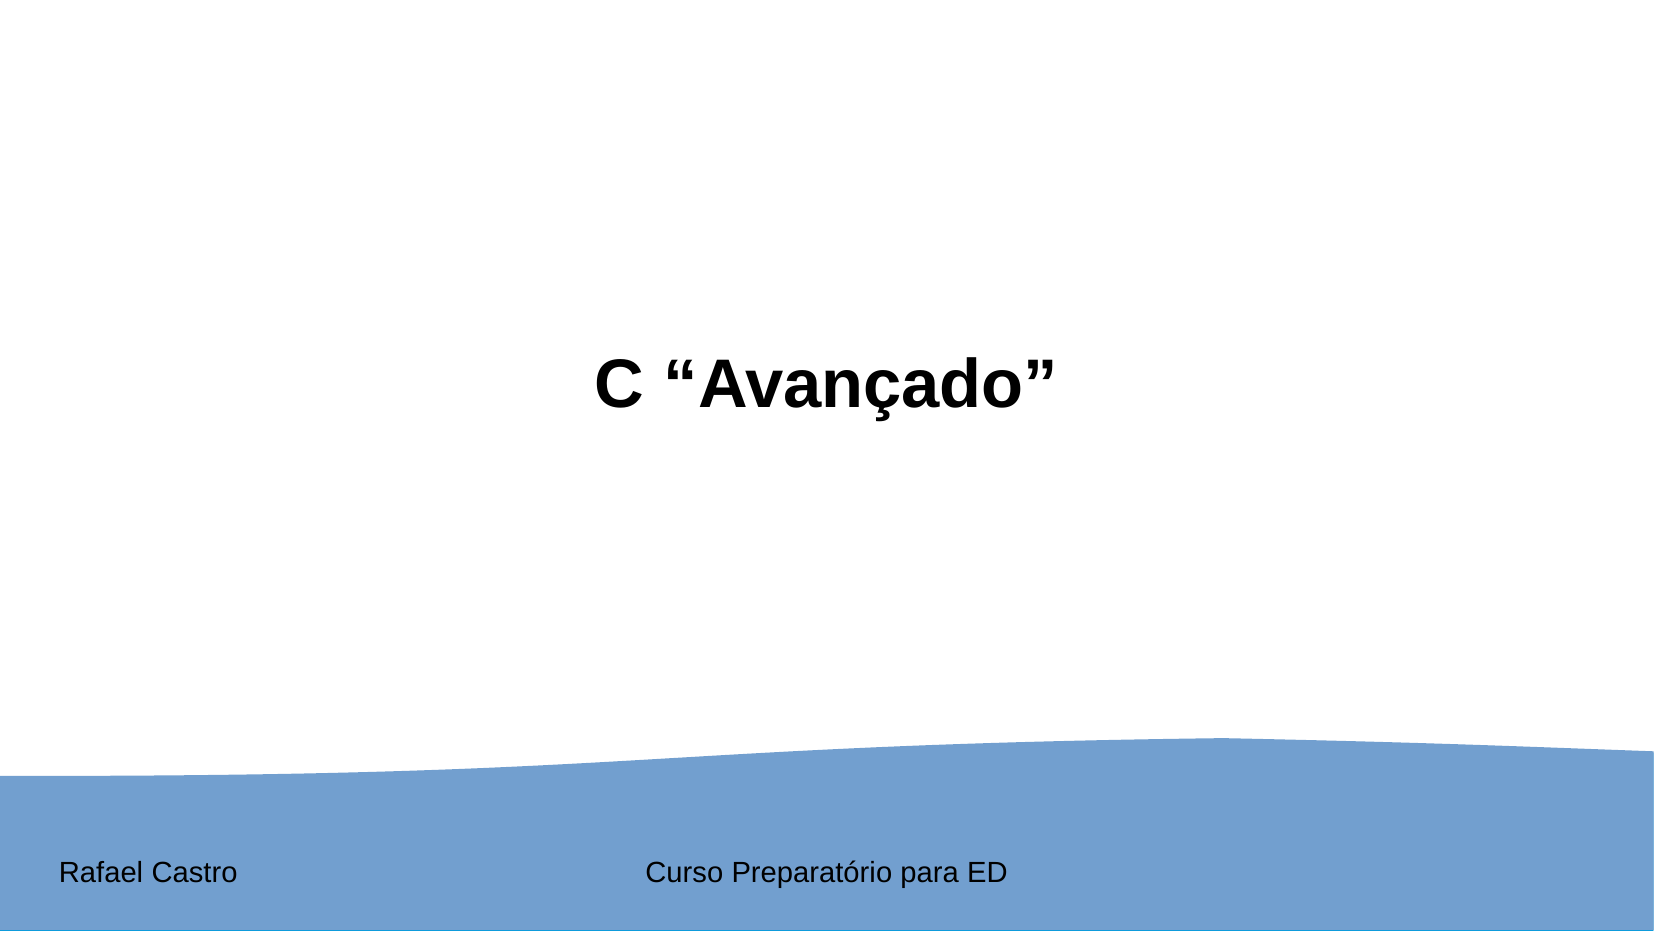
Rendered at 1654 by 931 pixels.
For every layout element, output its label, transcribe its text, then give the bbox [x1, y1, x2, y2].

title C “Avançado” [88, 295, 1565, 473]
